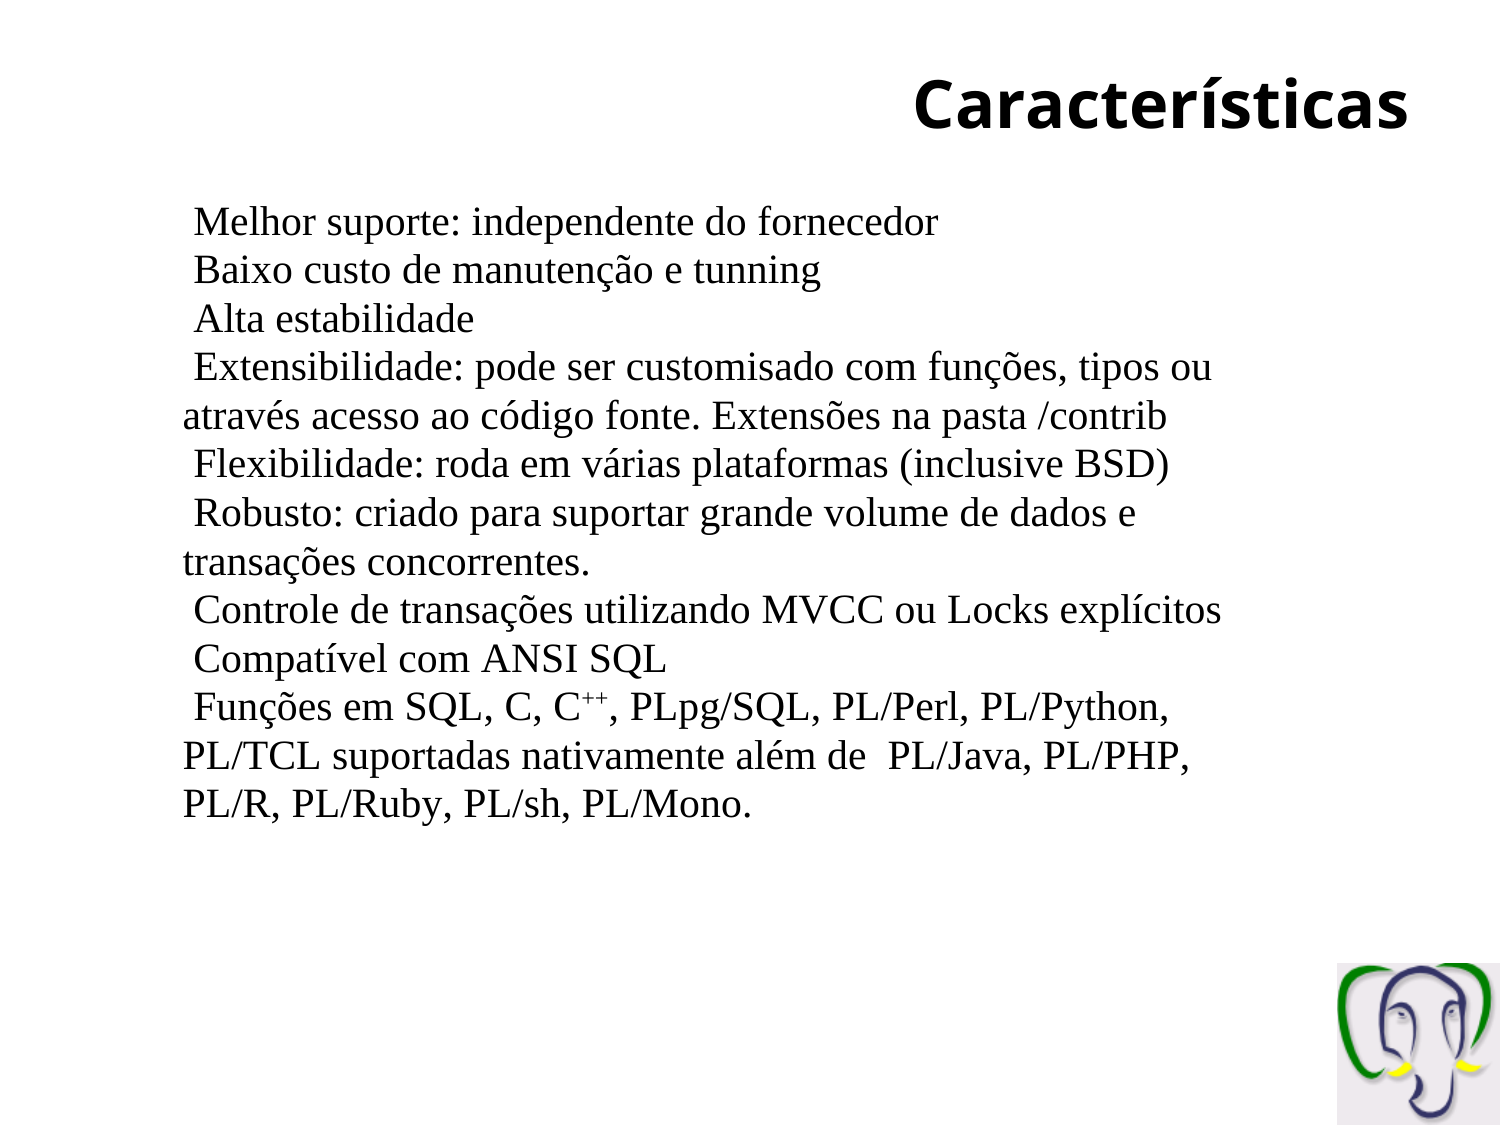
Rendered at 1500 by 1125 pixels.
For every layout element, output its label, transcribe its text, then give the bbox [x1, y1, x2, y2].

text_box Características [474, 50, 1438, 152]
picture [1337, 963, 1500, 1125]
text_box Melhor suporte: independente do fornecedor Baixo custo de manutenção e tunning Alta estabilidade Extensibilidade: pode ser customisado com funções, tipos ou através acesso ao código fonte. Extensões na pasta /contrib Flexibilidade: roda em várias plataformas (inclusive BSD) Robusto: criado para suportar grande volume de dados e transações concorrentes. Controle de transações utilizando MVCC ou Locks explícitos Compatível com ANSI SQL Funções em SQL, C, C++, PLpg/SQL, PL/Perl, PL/Python, PL/TCL suportadas nativamente além de PL/Java, PL/PHP, PL/R, PL/Ruby, PL/sh, PL/Mono. [168, 187, 1294, 996]
